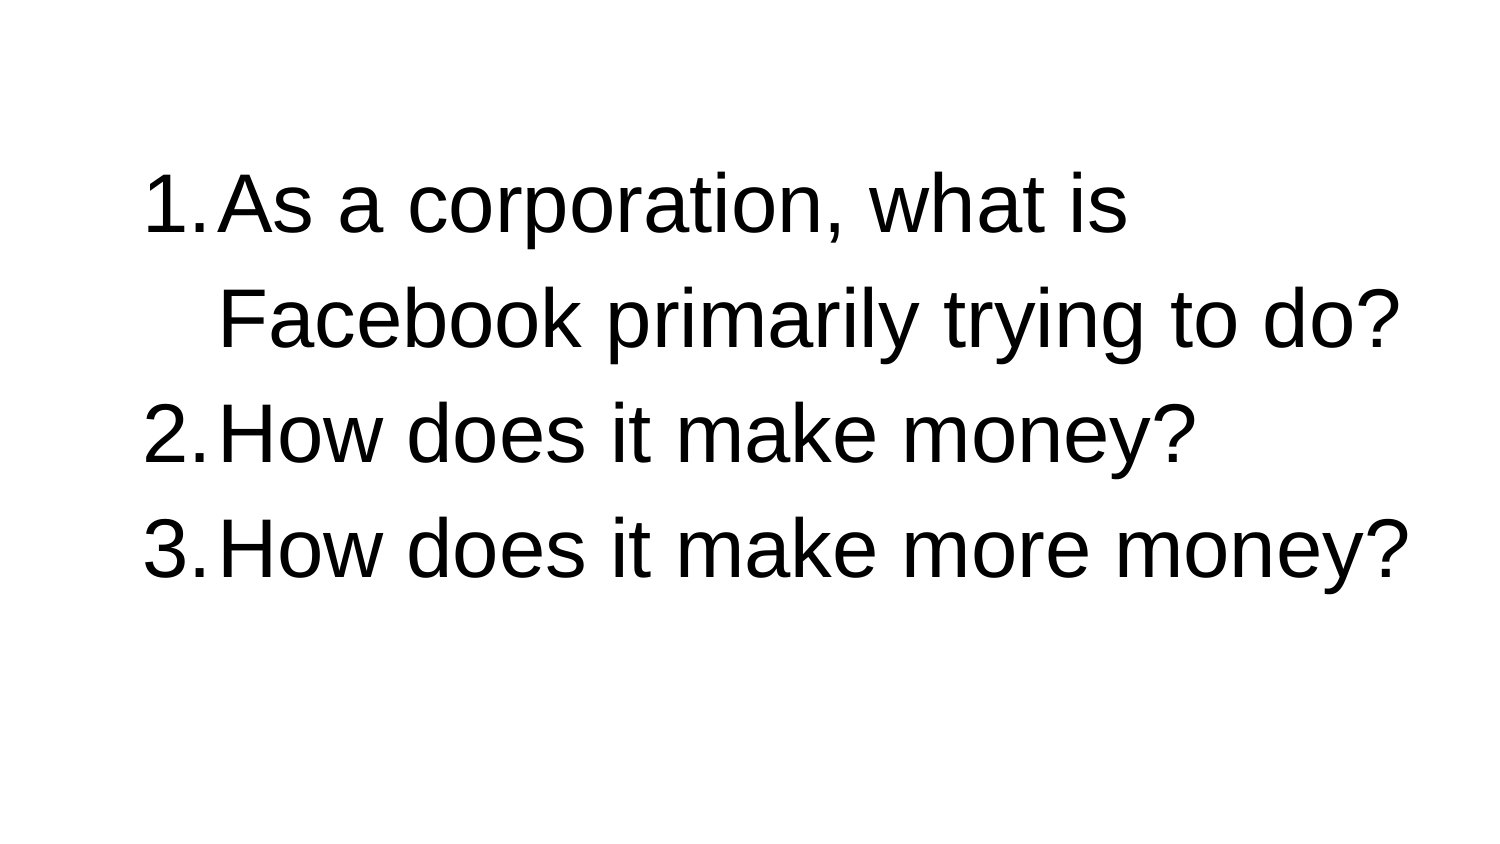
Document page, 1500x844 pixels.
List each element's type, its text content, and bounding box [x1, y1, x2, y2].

list As a corporation, what is Facebook primarily trying to do? How does it make money? How does it make more money? [127, 119, 1449, 750]
